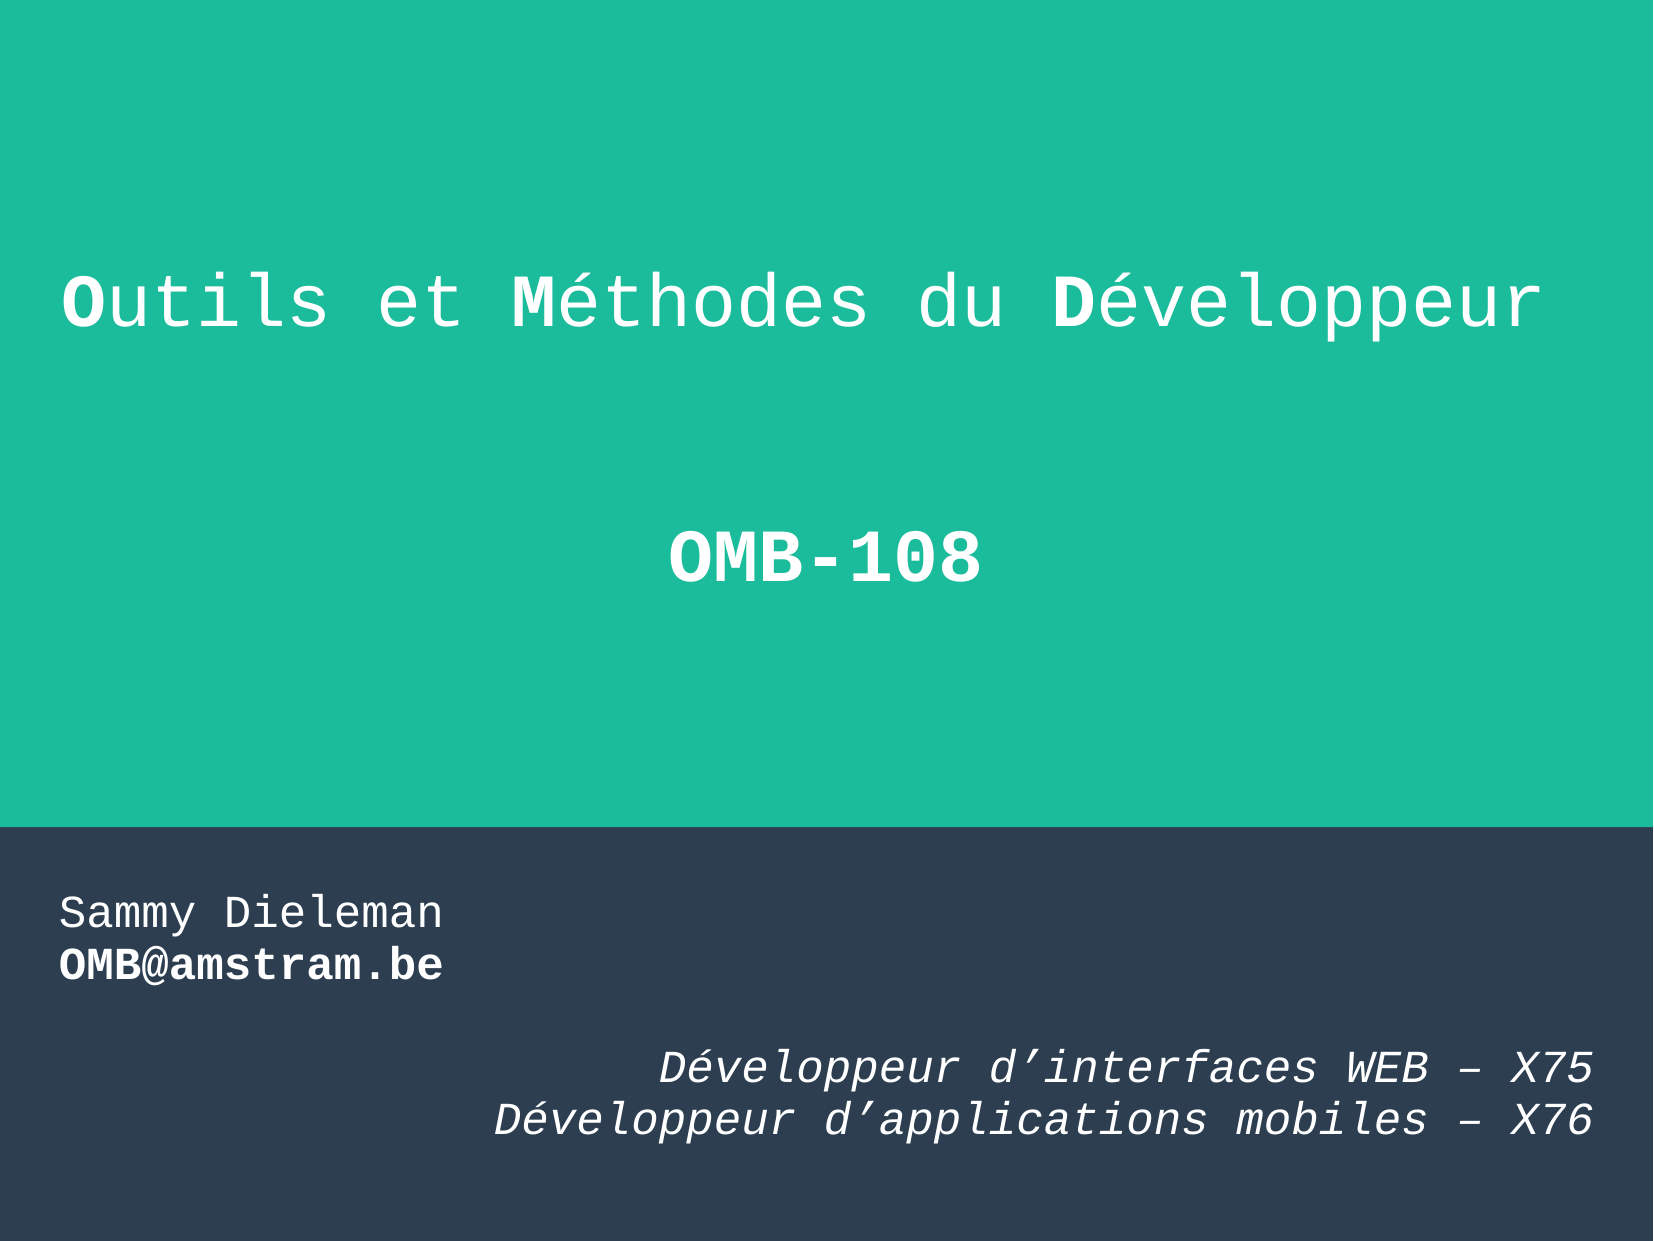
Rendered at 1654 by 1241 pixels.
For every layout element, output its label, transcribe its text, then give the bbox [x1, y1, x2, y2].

subtitle Sammy Dieleman OMB@amstram.be Développeur d’interfaces WEB – X75 Développeur d’applications mobiles – X76 [58, 856, 1594, 1182]
title Outils et Méthodes du Développeur OMB-108 [58, 0, 1594, 826]
